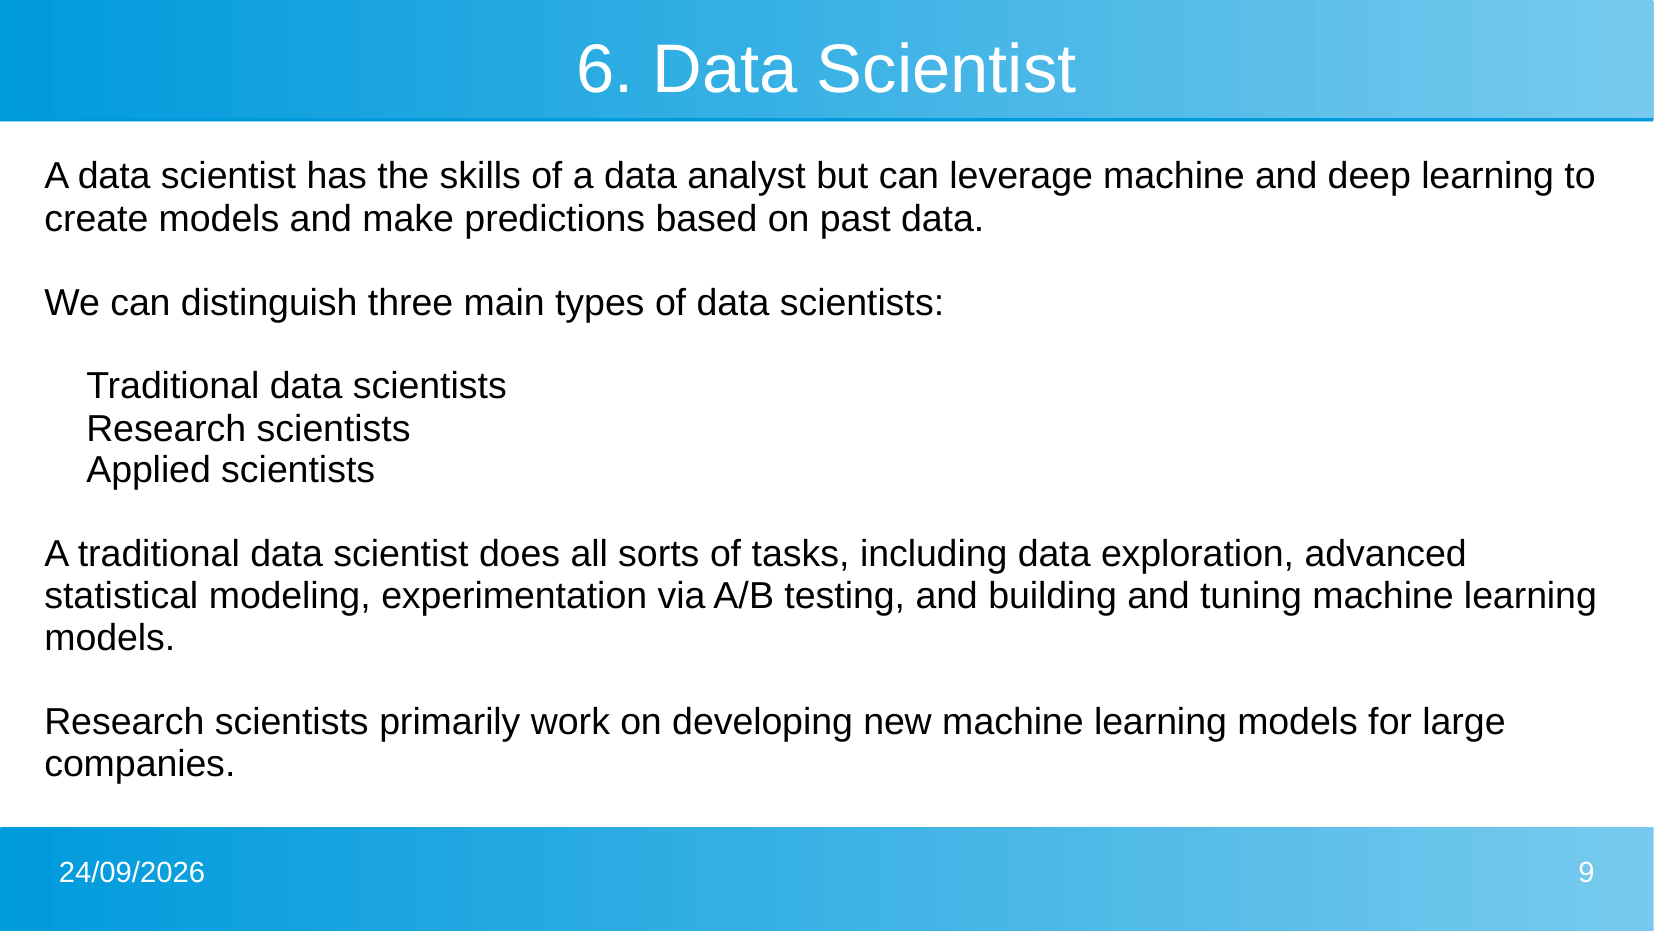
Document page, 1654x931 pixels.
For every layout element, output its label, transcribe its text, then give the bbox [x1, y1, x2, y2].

title 6. Data Scientist [59, 29, 1595, 108]
text_box A data scientist has the skills of a data analyst but can leverage machine and deep learning to create models and make predictions based on past data. We can distinguish three main types of data scientists: Traditional data scientists Research scientists Applied scientists A traditional data scientist does all sorts of tasks, including data exploration, advanced statistical modeling, experimentation via A/B testing, and building and tuning machine learning models. Research scientists primarily work on developing new machine learning models for large companies. [29, 147, 1625, 931]
